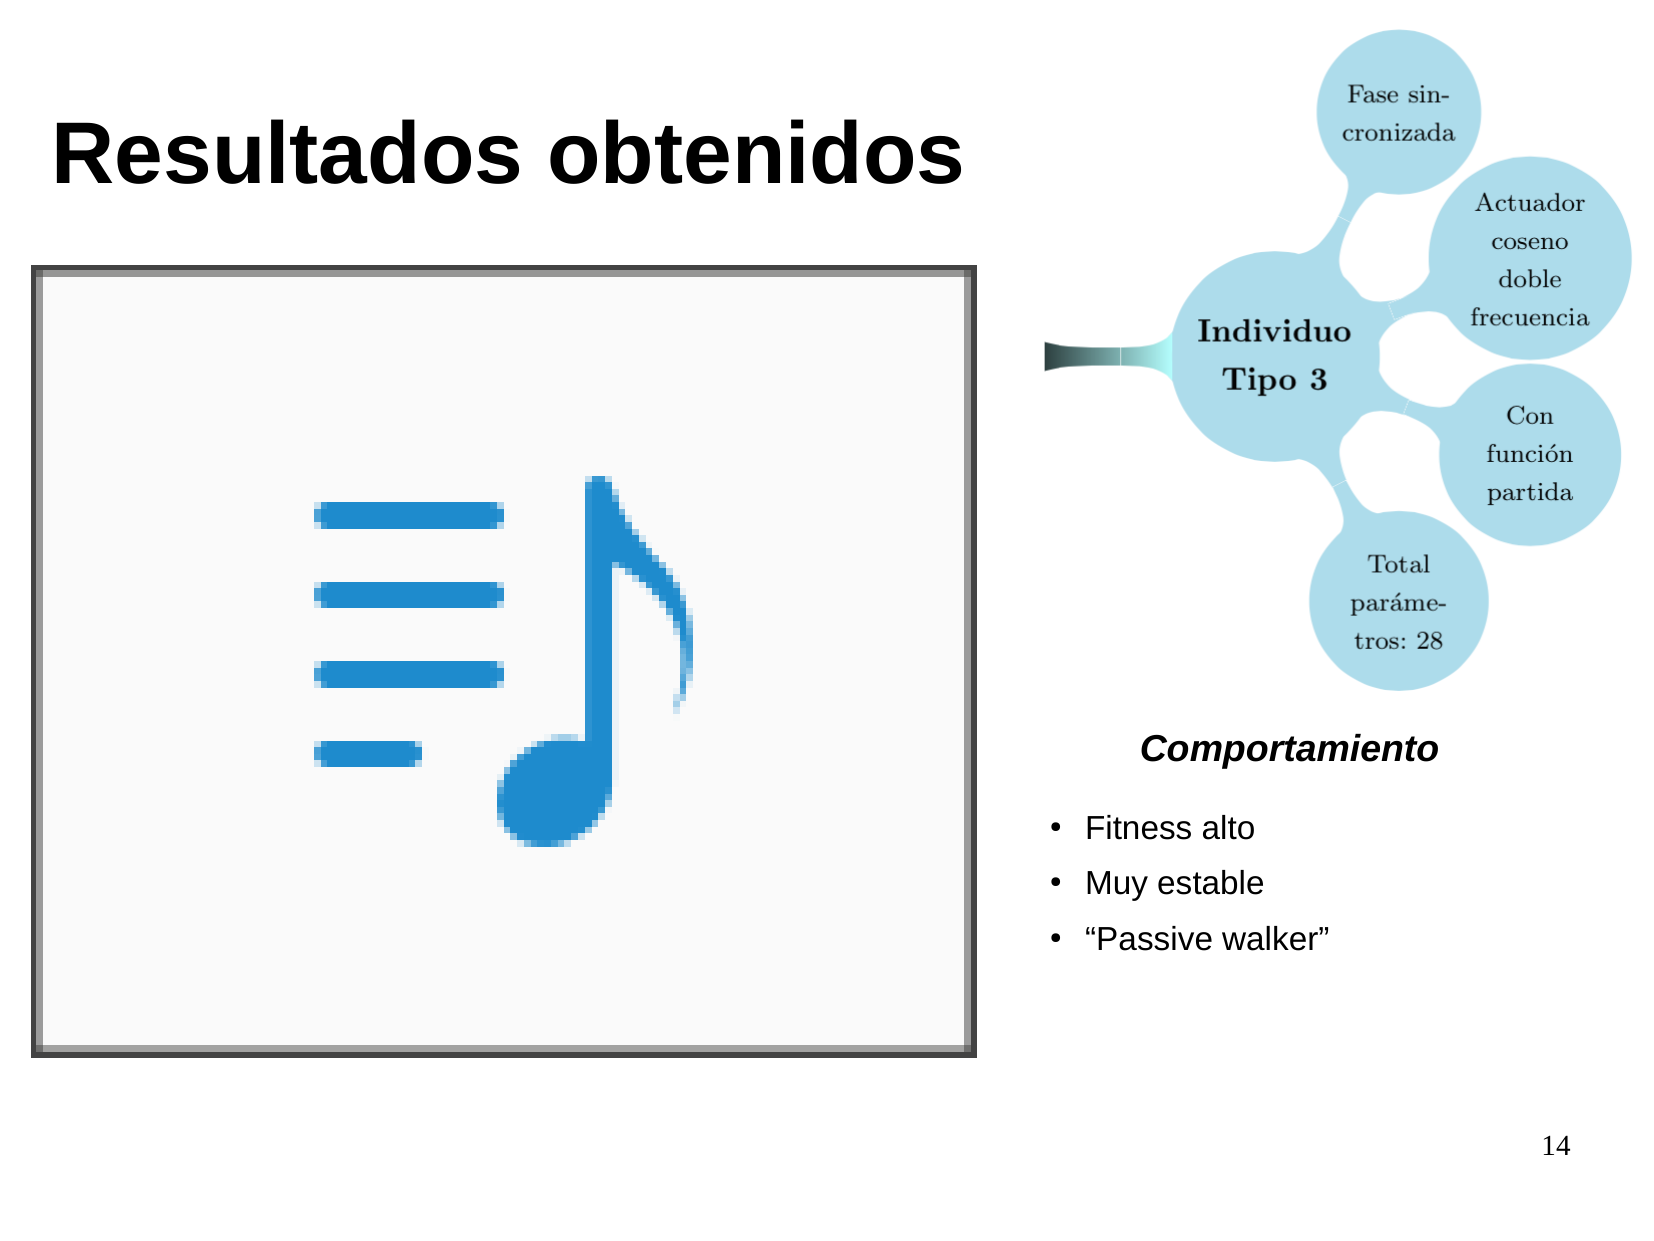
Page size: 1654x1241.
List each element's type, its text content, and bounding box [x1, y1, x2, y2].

text_box [30, 264, 1246, 1060]
text_box Fitness alto Muy estable “Passive walker” [1035, 783, 1486, 948]
text_box Comportamiento [1125, 720, 1531, 777]
title Resultados obtenidos [17, 49, 1001, 257]
picture [1044, 15, 1652, 706]
